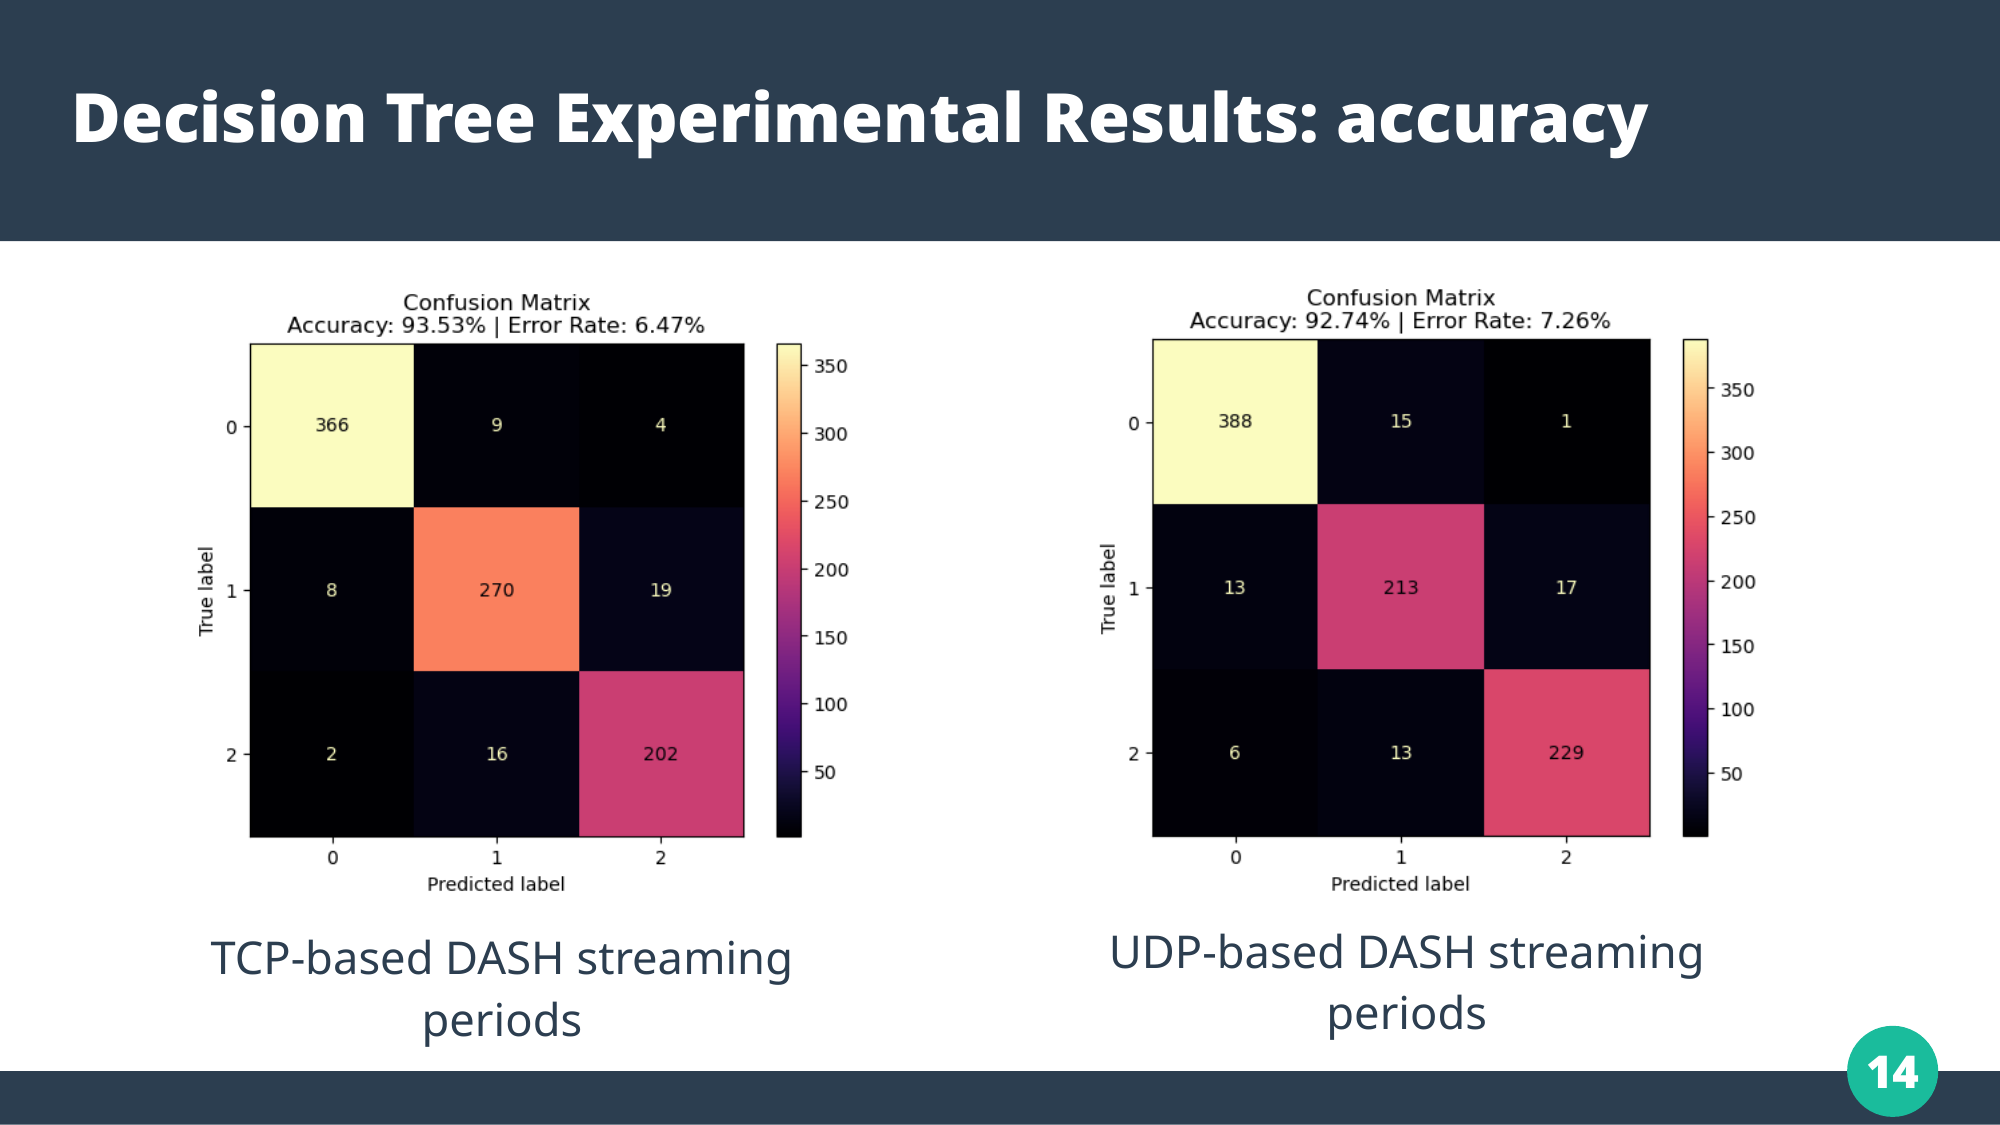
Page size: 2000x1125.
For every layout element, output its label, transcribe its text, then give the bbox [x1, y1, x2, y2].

picture [186, 281, 862, 907]
title Decision Tree Experimental Results: accuracy [71, 44, 1929, 188]
text_box TCP-based DASH streaming periods [195, 922, 1038, 1054]
text_box UDP-based DASH streaming periods [1094, 915, 1948, 1048]
picture [1088, 276, 1769, 907]
